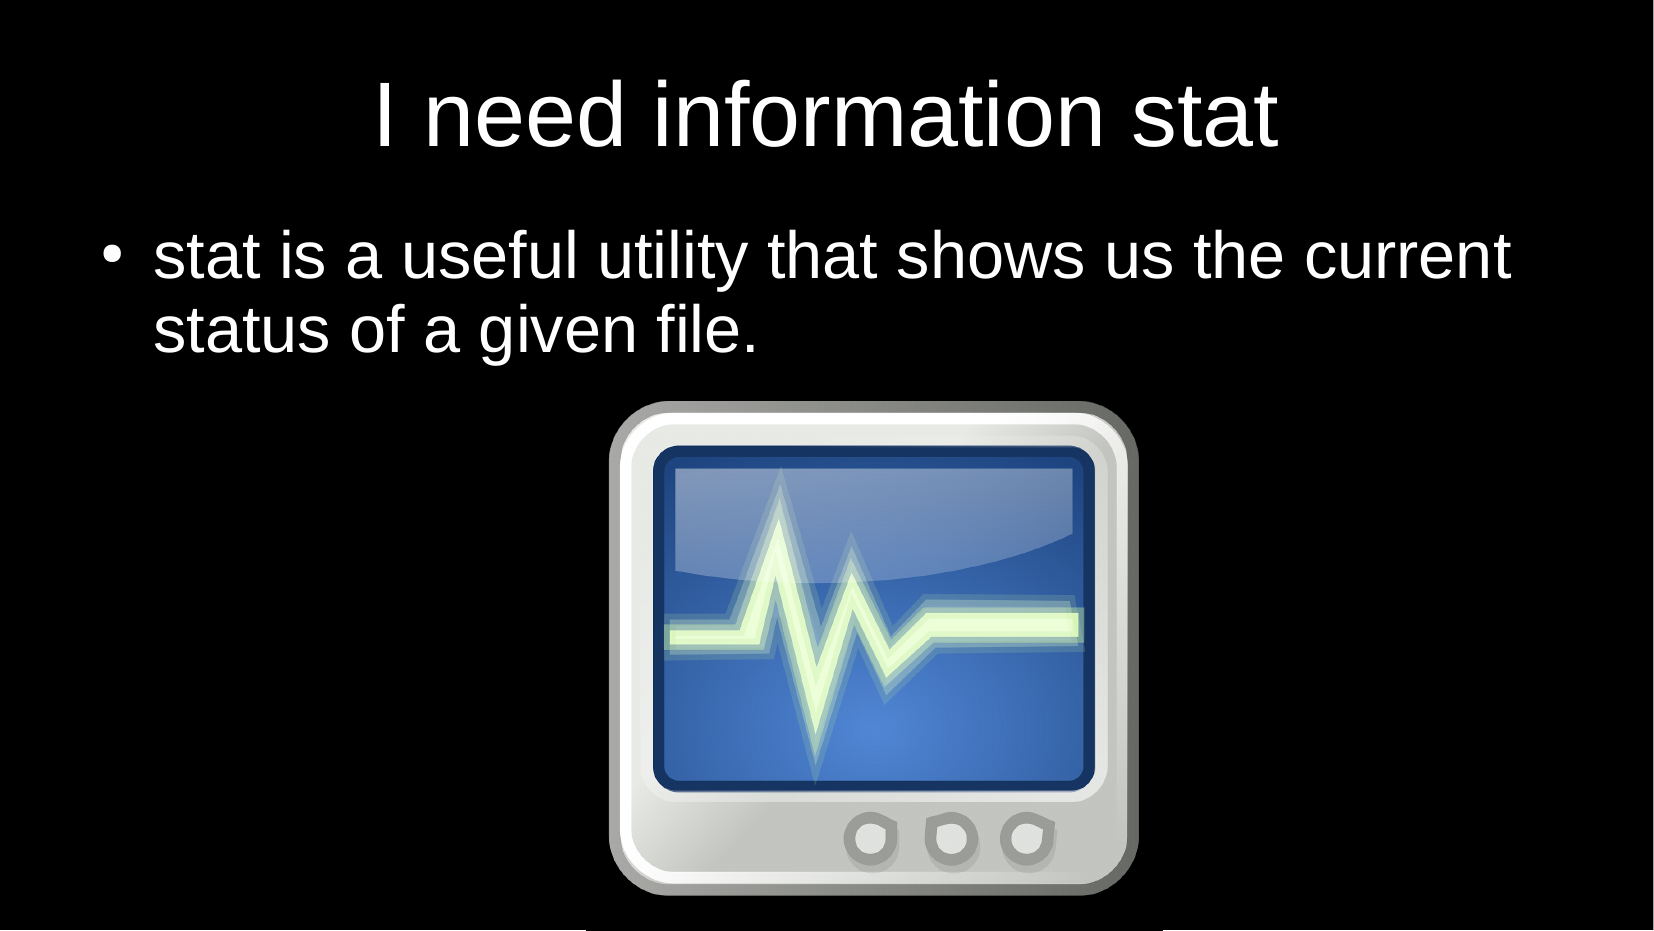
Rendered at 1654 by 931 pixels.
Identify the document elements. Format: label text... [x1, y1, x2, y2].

picture [586, 401, 1163, 931]
list stat is a useful utility that shows us the current status of a given file. [82, 217, 1571, 758]
title I need information stat [82, 37, 1571, 193]
